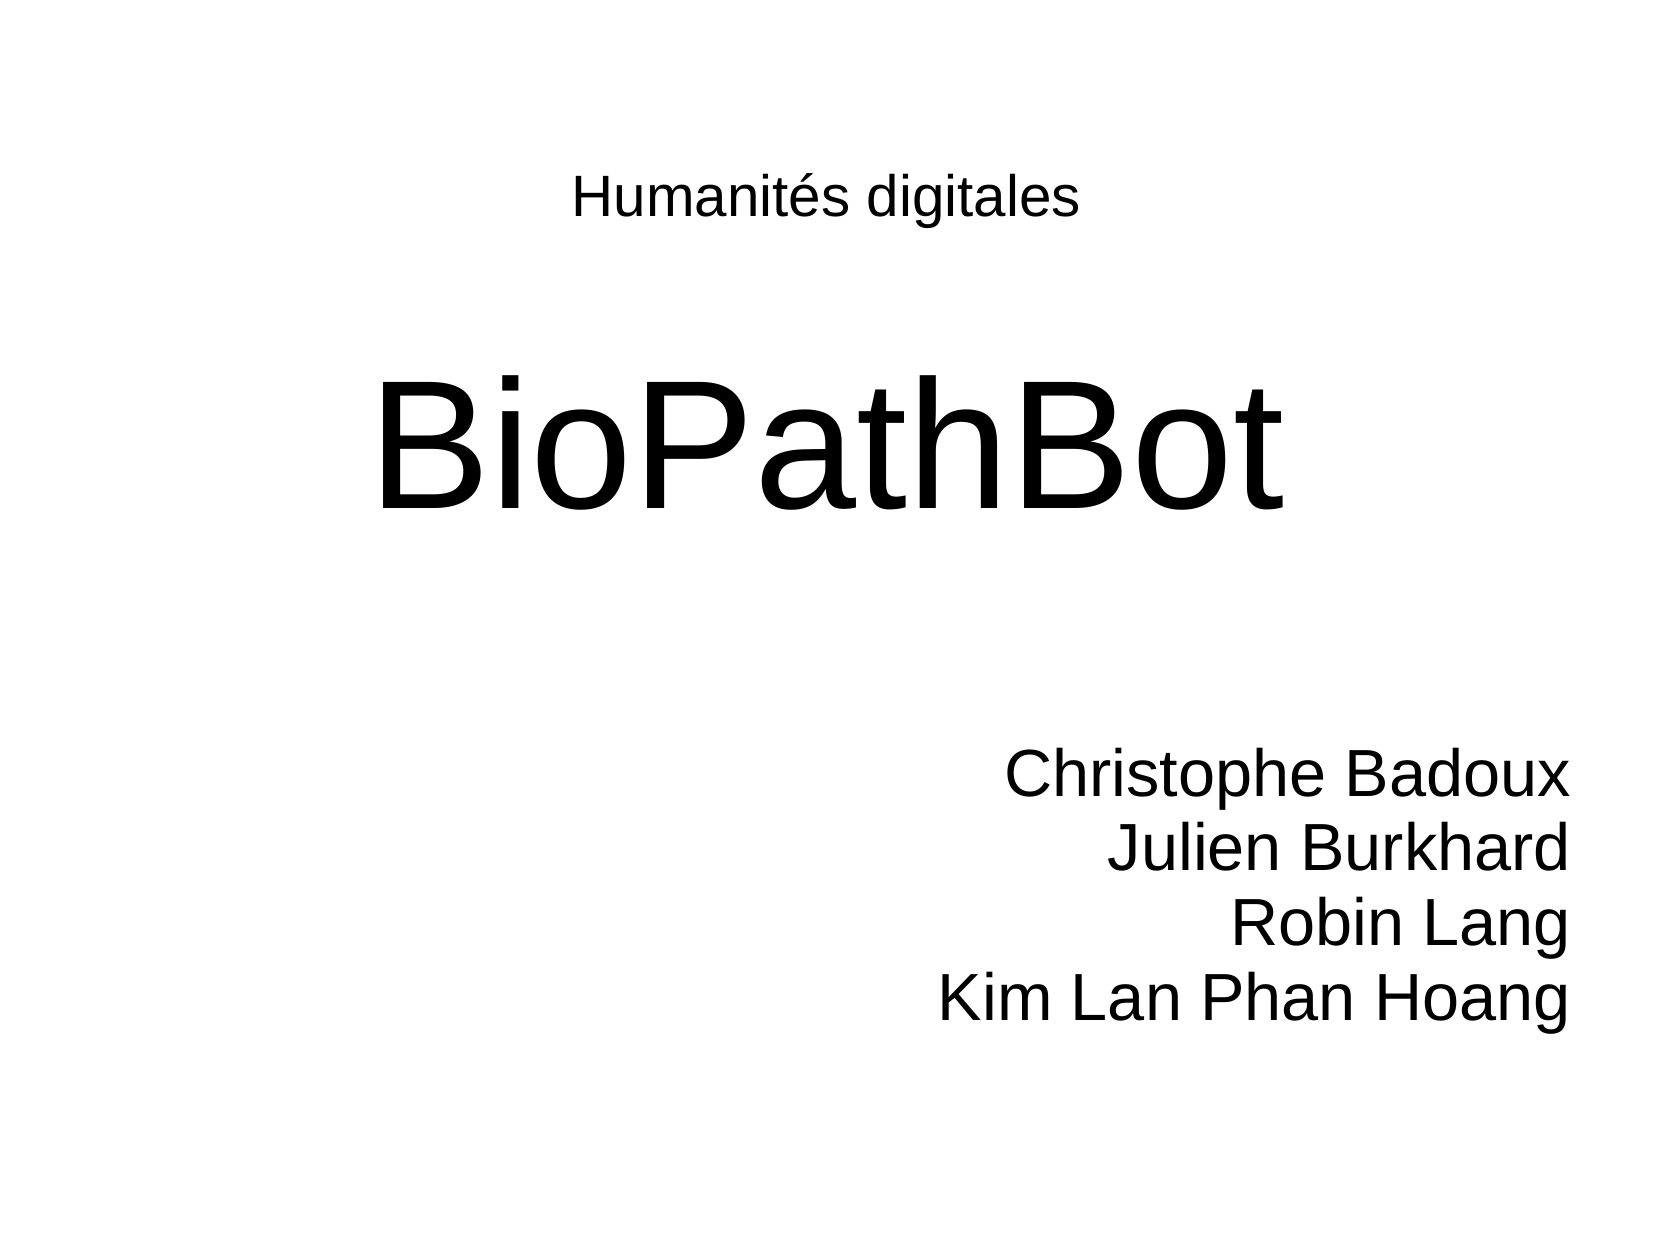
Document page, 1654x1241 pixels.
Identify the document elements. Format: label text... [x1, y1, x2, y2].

title Humanités digitales BioPathBot [82, 84, 1571, 626]
subtitle Christophe Badoux Julien Burkhard Robin Lang Kim Lan Phan Hoang [82, 661, 1571, 1109]
